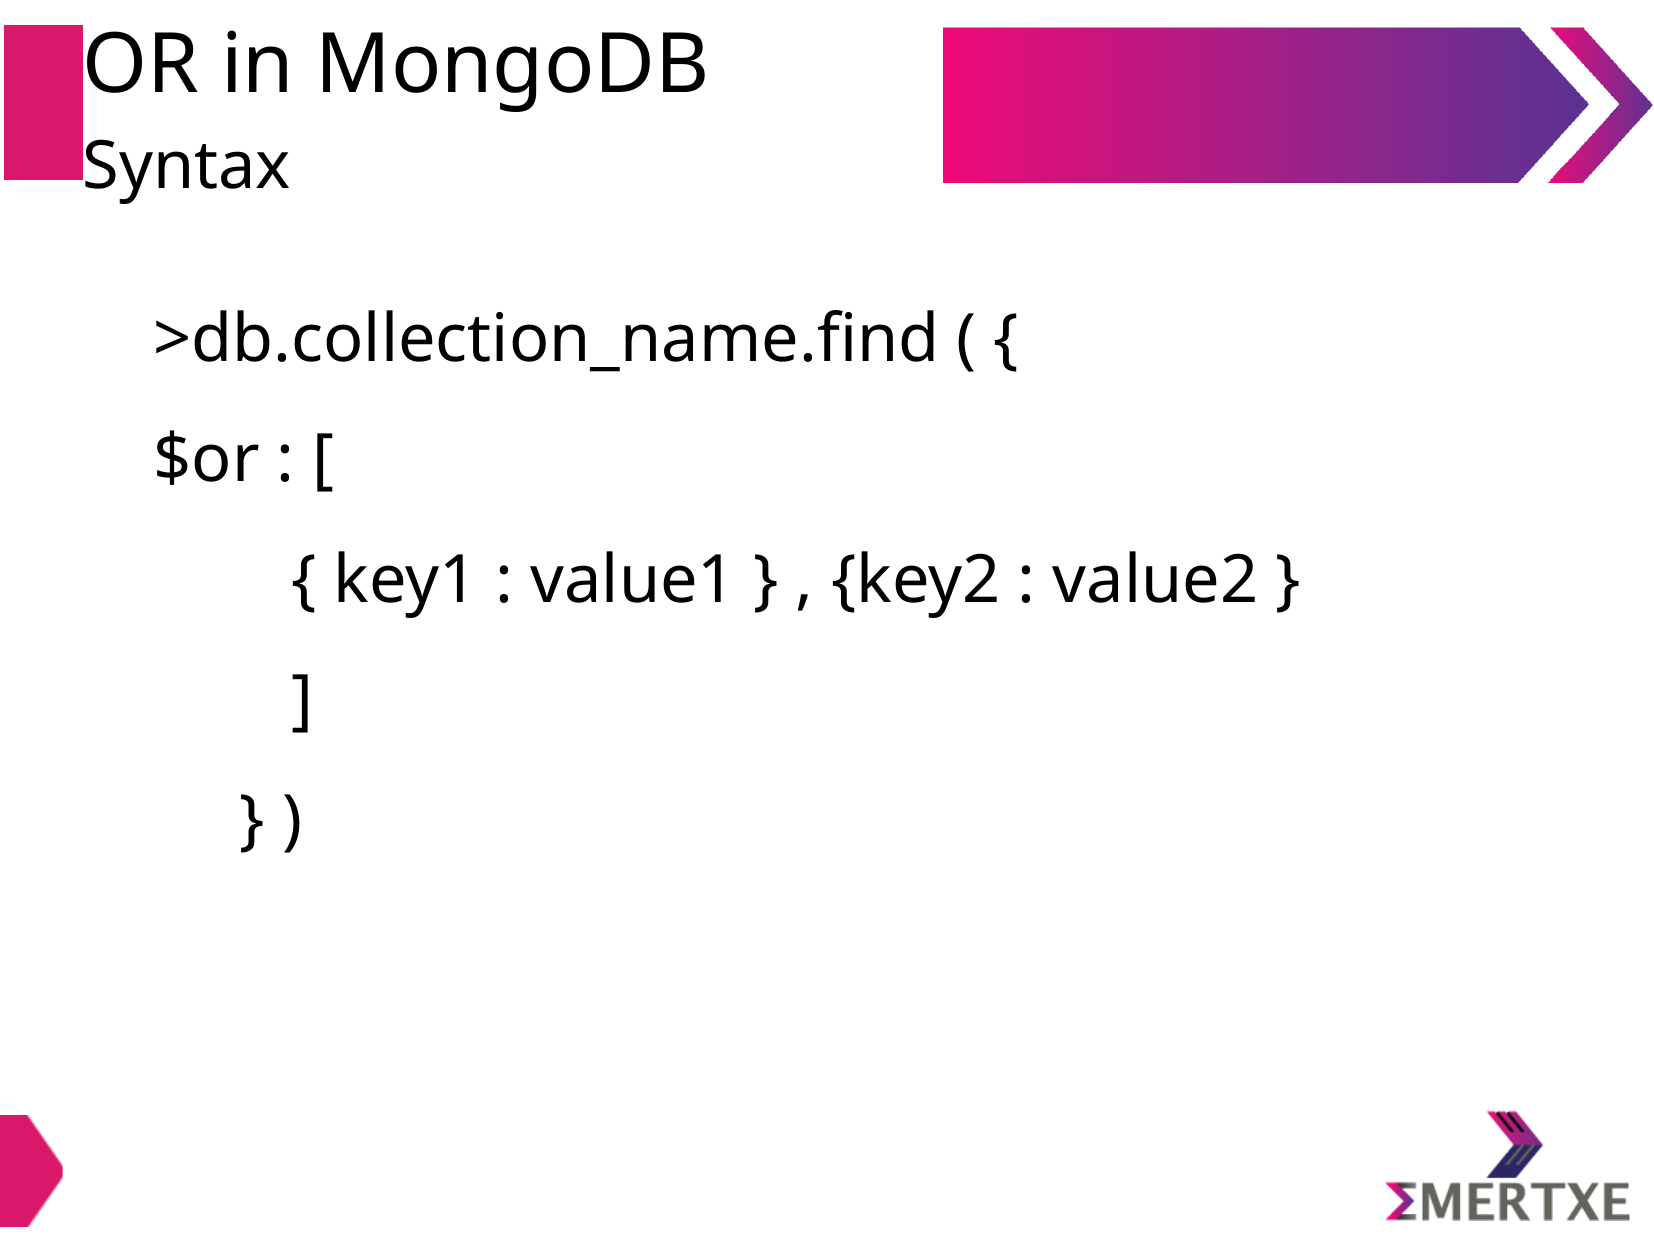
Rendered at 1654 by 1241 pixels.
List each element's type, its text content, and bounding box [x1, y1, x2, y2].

picture [1385, 1107, 1631, 1221]
picture [1571, 27, 1653, 183]
title OR in MongoDB Syntax [82, 2, 1571, 210]
list >db.collection_name.find ( { $or : [ { key1 : value1 } , {key2 : value2 } ] } ) [82, 290, 1571, 1010]
